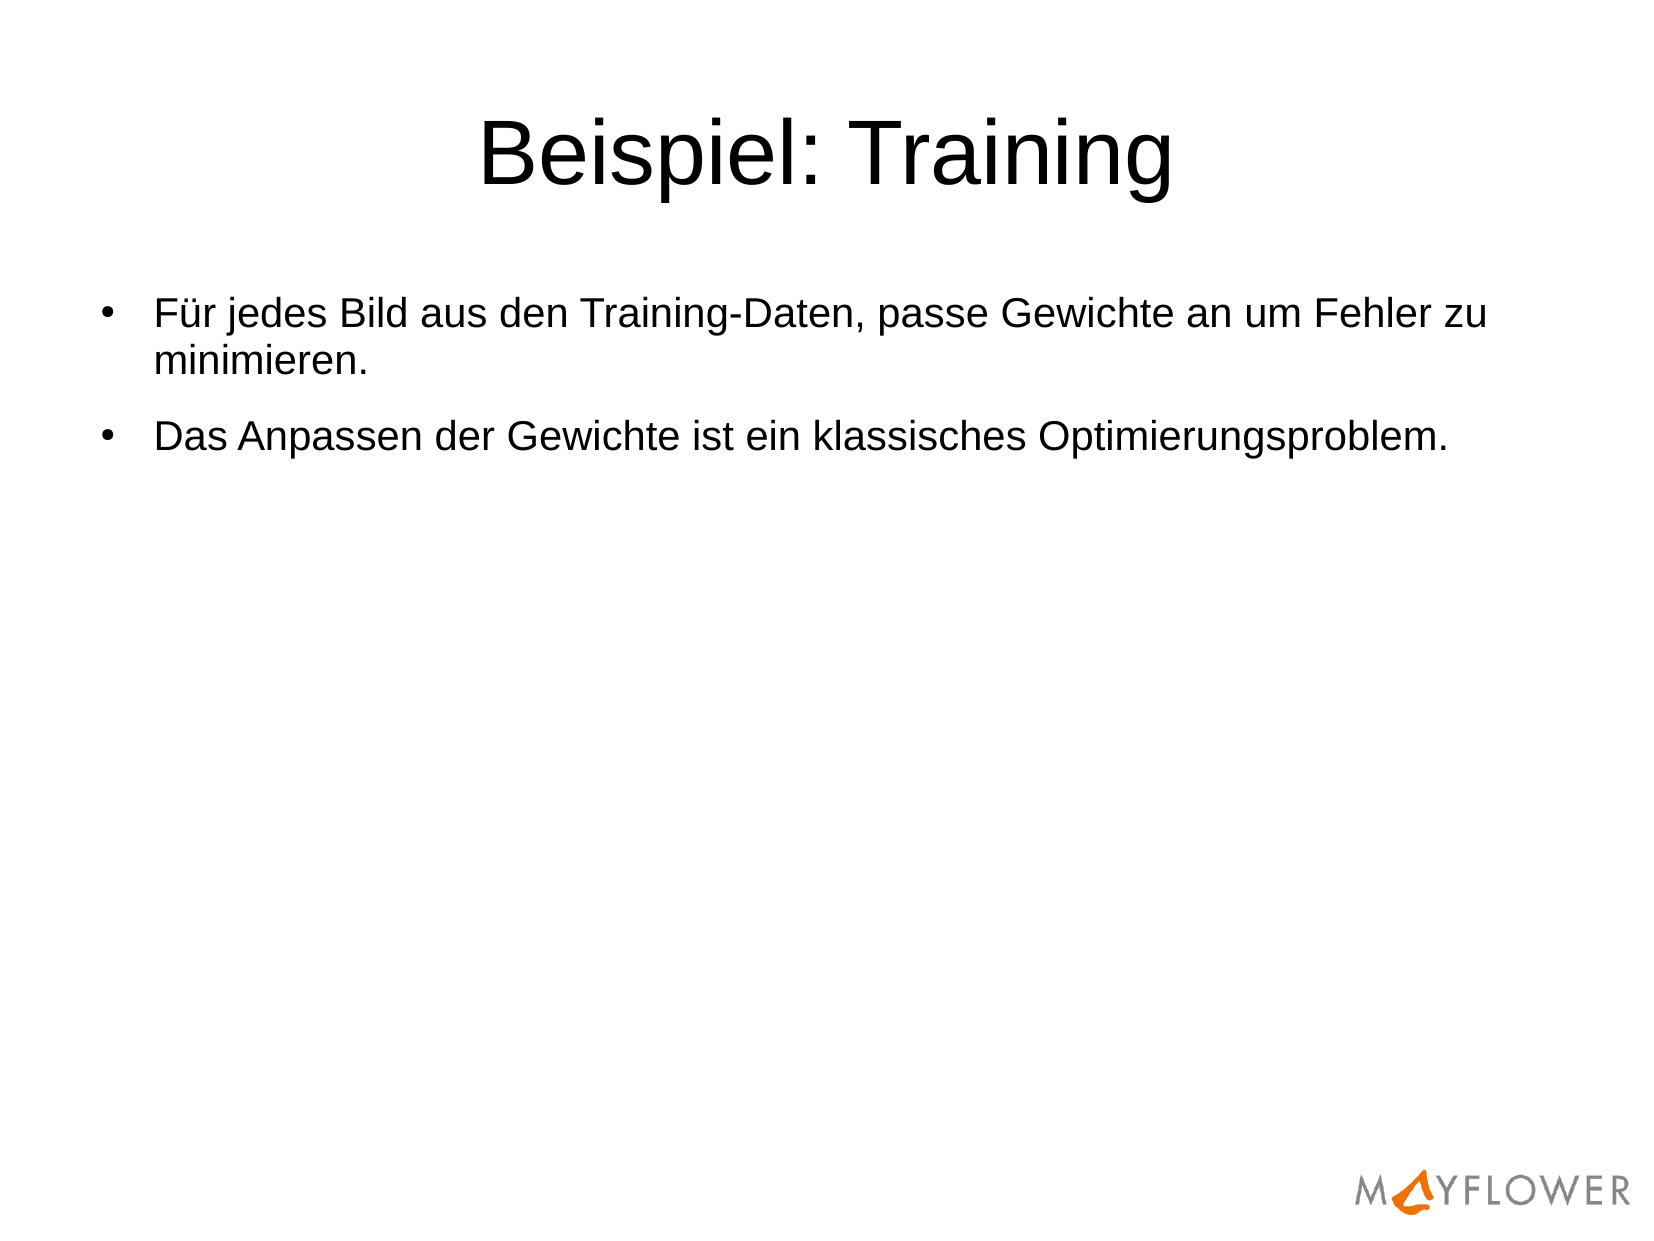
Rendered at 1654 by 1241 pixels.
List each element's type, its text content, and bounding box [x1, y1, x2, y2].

title Beispiel: Training [82, 49, 1571, 257]
picture [1355, 1169, 1630, 1215]
list Für jedes Bild aus den Training-Daten, passe Gewichte an um Fehler zu minimieren. Das Anpassen der Gewichte ist ein klassisches Optimierungsproblem. [82, 290, 1571, 1016]
